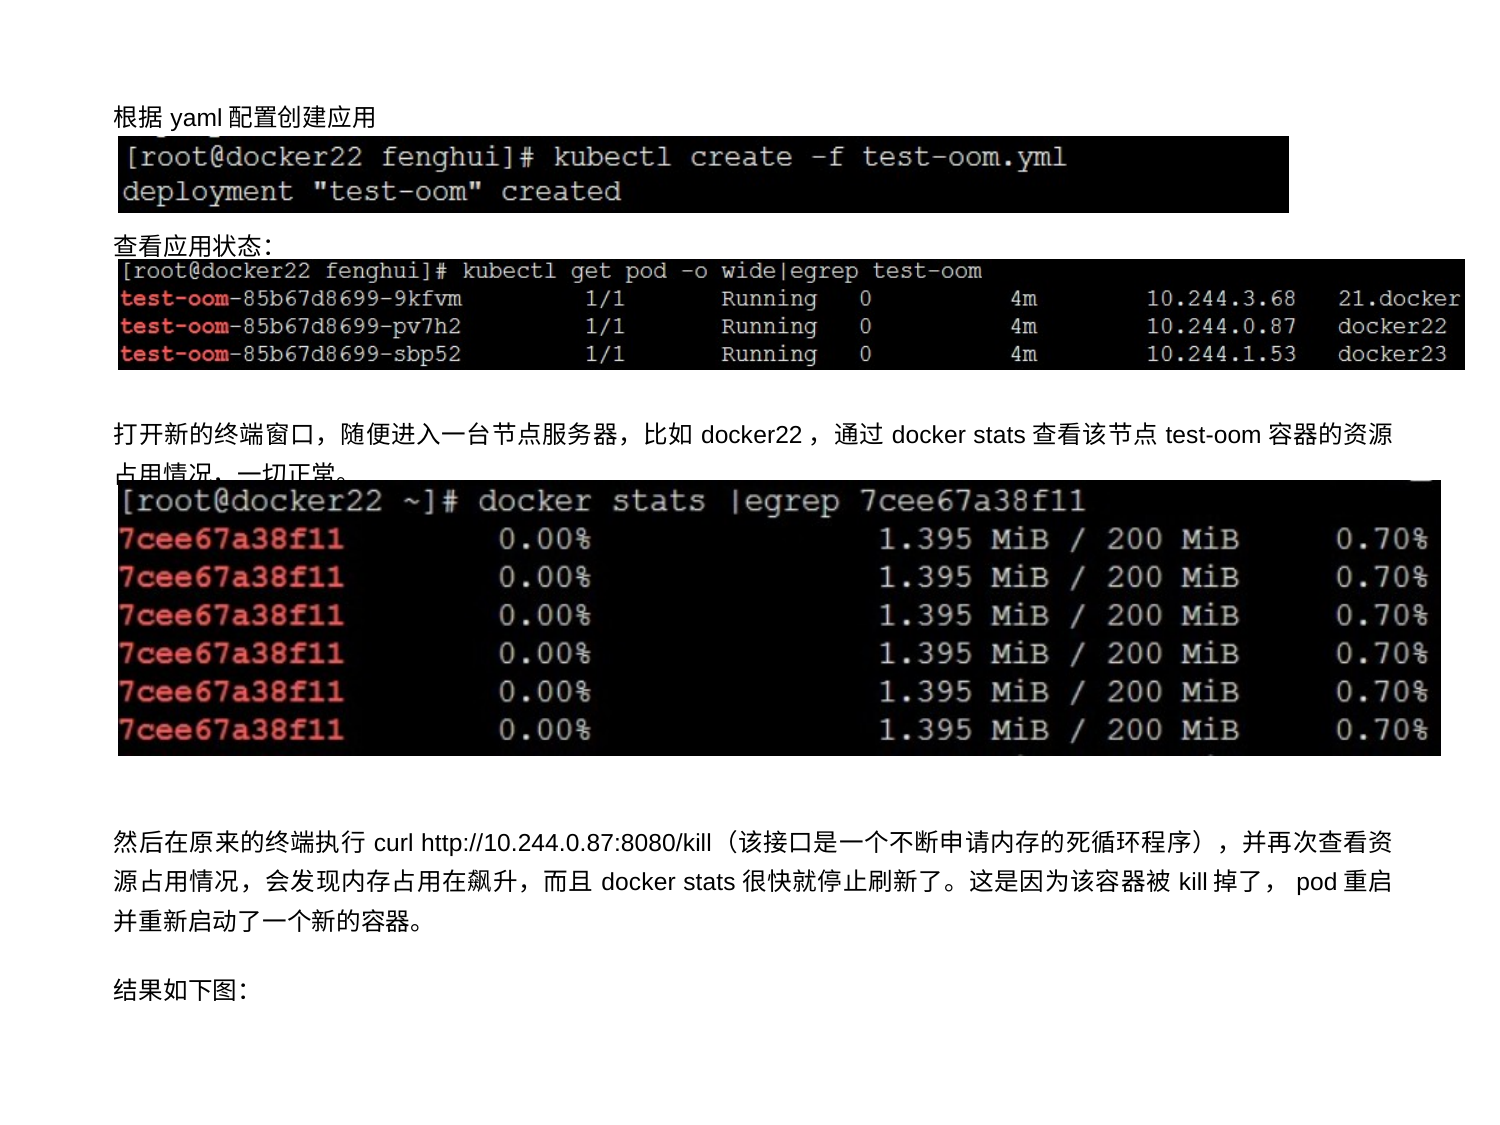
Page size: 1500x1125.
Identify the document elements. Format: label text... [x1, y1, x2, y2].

picture [118, 480, 1441, 756]
picture [118, 259, 1465, 370]
picture [118, 136, 1289, 213]
list 根据yaml配置创建应用 查看应用状态： 打开新的终端窗口，随便进入一台节点服务器，比如docker22，通过docker stats查看该节点test-oom容器的资源占用情况，一切正常。 然后在原来的终端执行curl http://10.244.0.87:8080/kill（该接口是一个不断申请内存的死循环程序），并再次查看资源占用情况，会发现内存占用在飙升，而且docker stats很快就停止刷新了。这是因为该容器被kill掉了，pod重启并重新启动了一个新的容器。 结果如下图： [43, 94, 1394, 1011]
